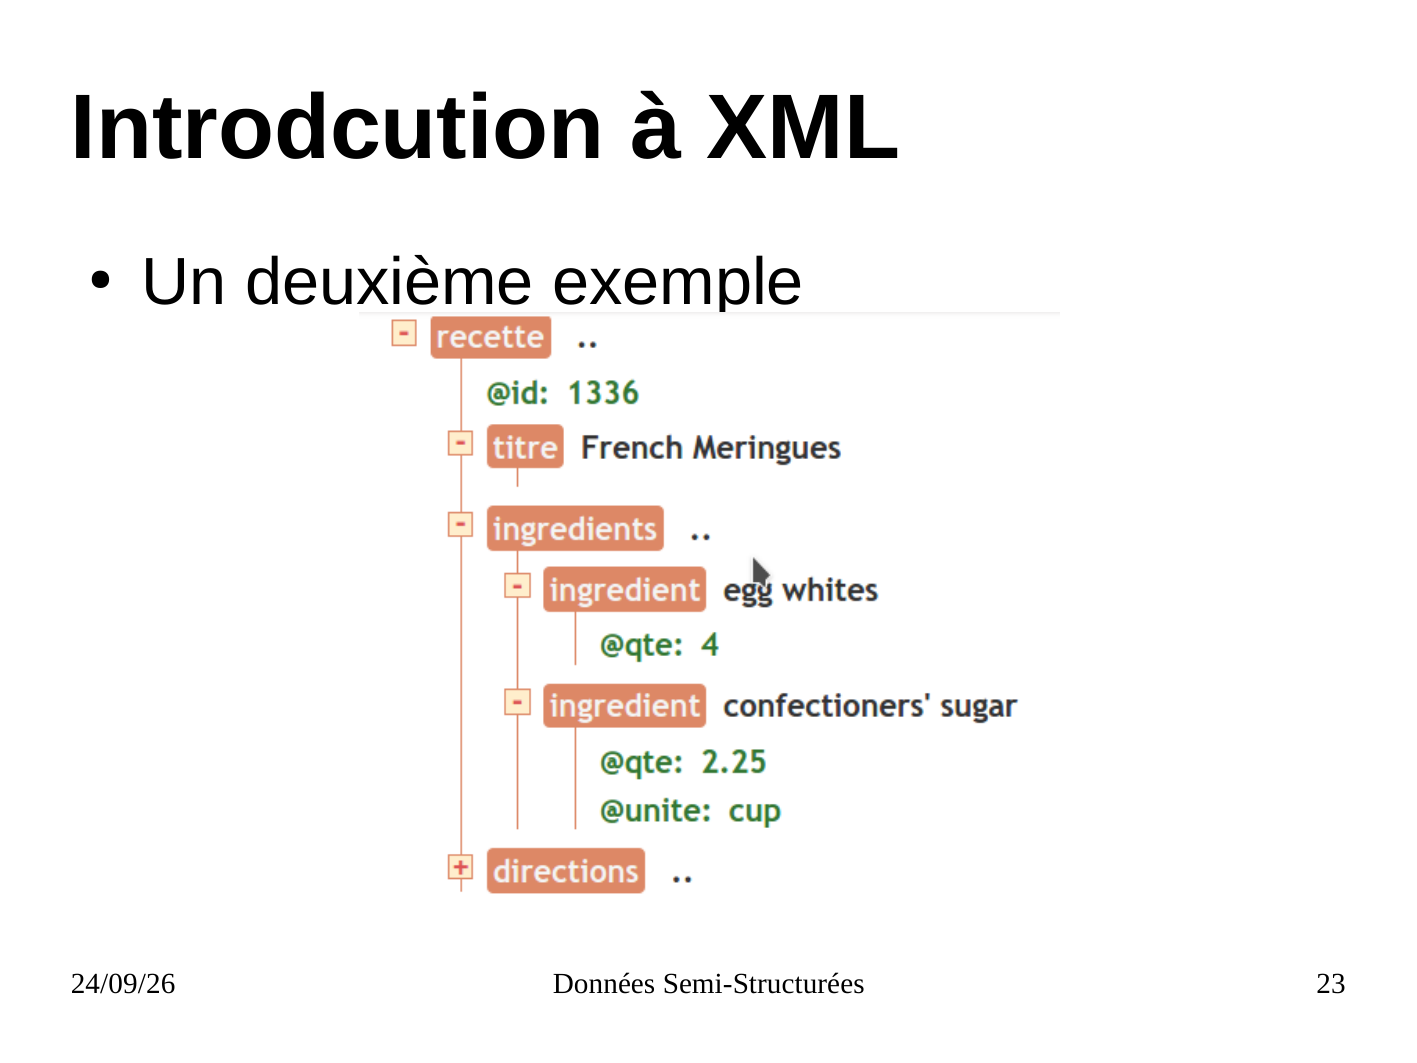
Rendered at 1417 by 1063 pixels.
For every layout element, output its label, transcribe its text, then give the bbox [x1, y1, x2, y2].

list Un deuxième exemple [70, 244, 1346, 925]
title Introdcution à XML [70, 42, 1346, 212]
picture [359, 312, 1060, 903]
